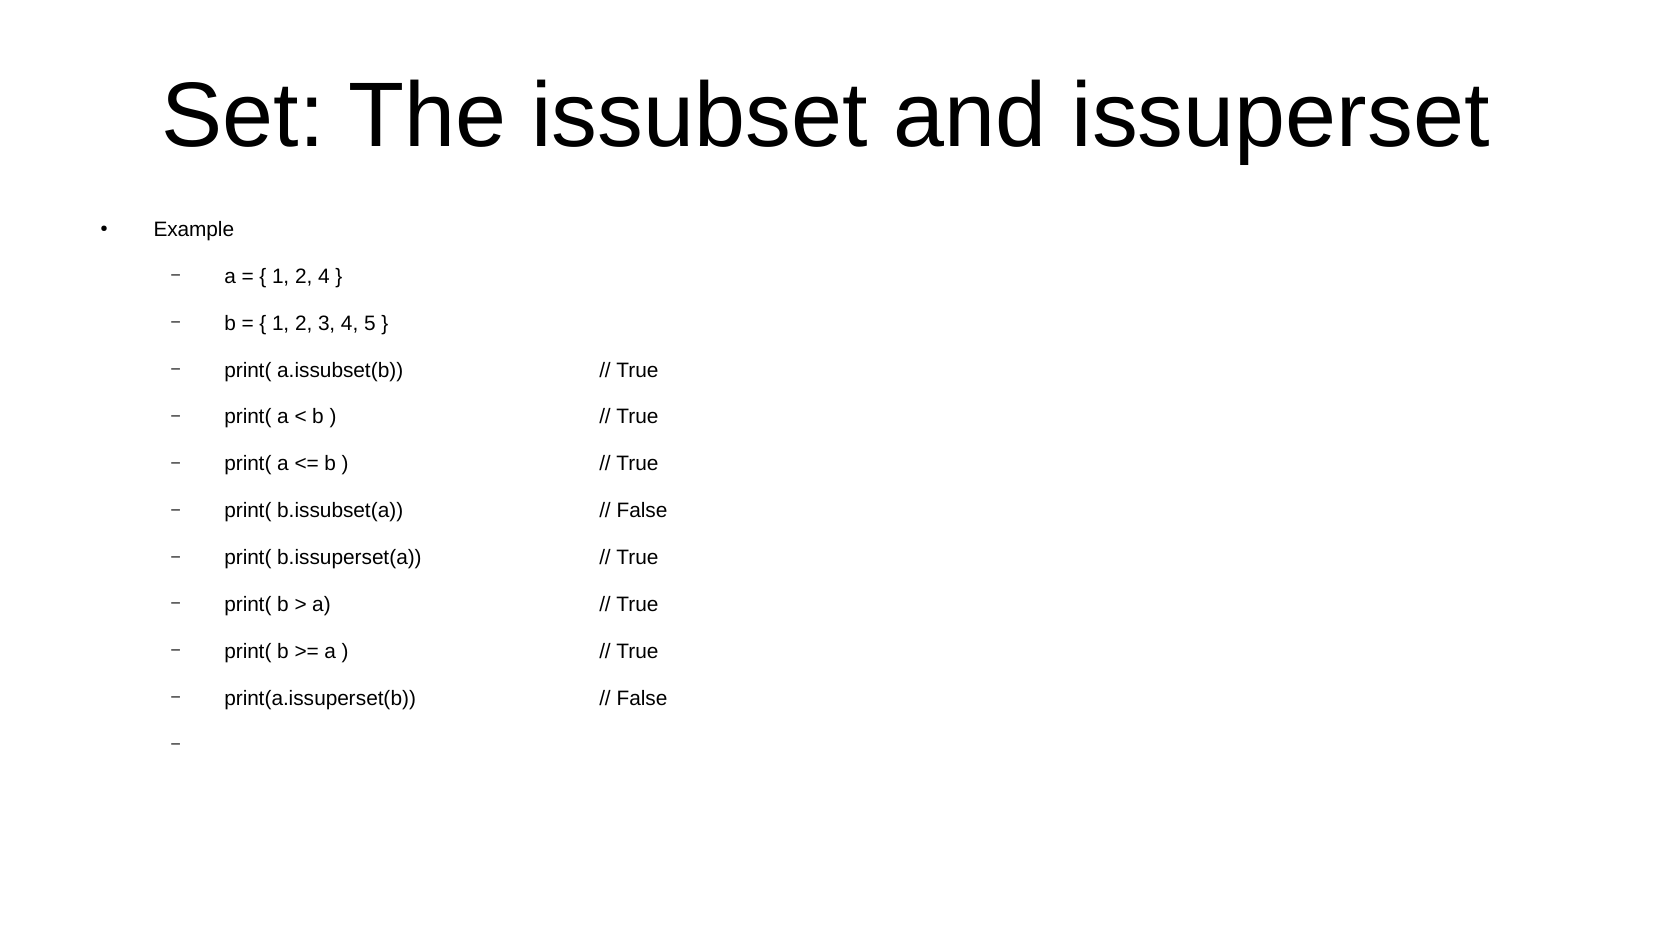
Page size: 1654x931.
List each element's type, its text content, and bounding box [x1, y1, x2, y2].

title Set: The issubset and issuperset [82, 37, 1571, 193]
list Example a = { 1, 2, 4 } b = { 1, 2, 3, 4, 5 } print( a.issubset(b)) // True print( a < b ) // True print( a <= b ) // True print( b.issubset(a)) // False print( b.issuperset(a)) // True print( b > a) // True print( b >= a ) // True print(a.issuperset(b)) // False [82, 217, 1636, 901]
